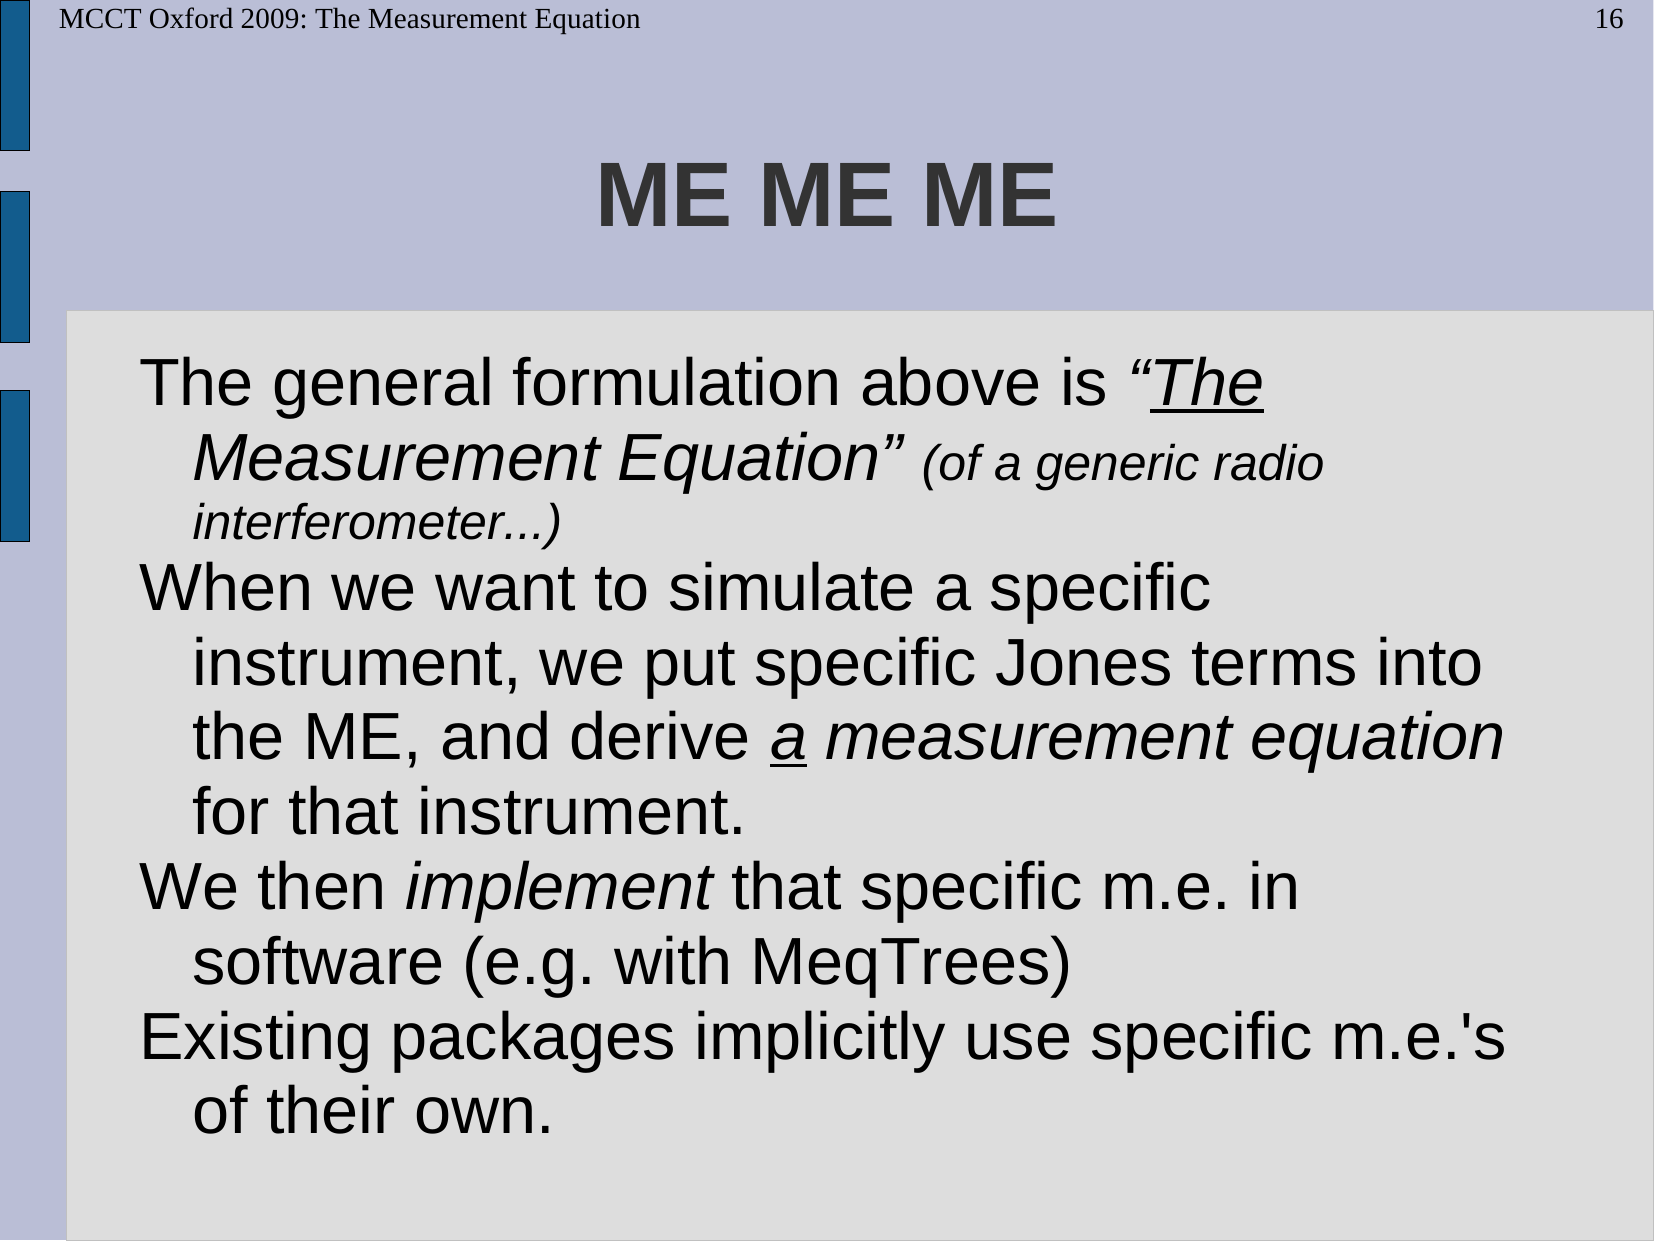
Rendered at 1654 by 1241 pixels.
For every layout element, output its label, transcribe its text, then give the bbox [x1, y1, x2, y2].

title ME ME ME [121, 91, 1534, 299]
list The general formulation above is “The Measurement Equation” (of a generic radio interferometer...) When we want to simulate a specific instrument, we put specific Jones terms into the ME, and derive a measurement equation for that instrument. We then implement that specific m.e. in software (e.g. with MeqTrees) Existing packages implicitly use specific m.e.'s of their own. [121, 344, 1534, 1181]
